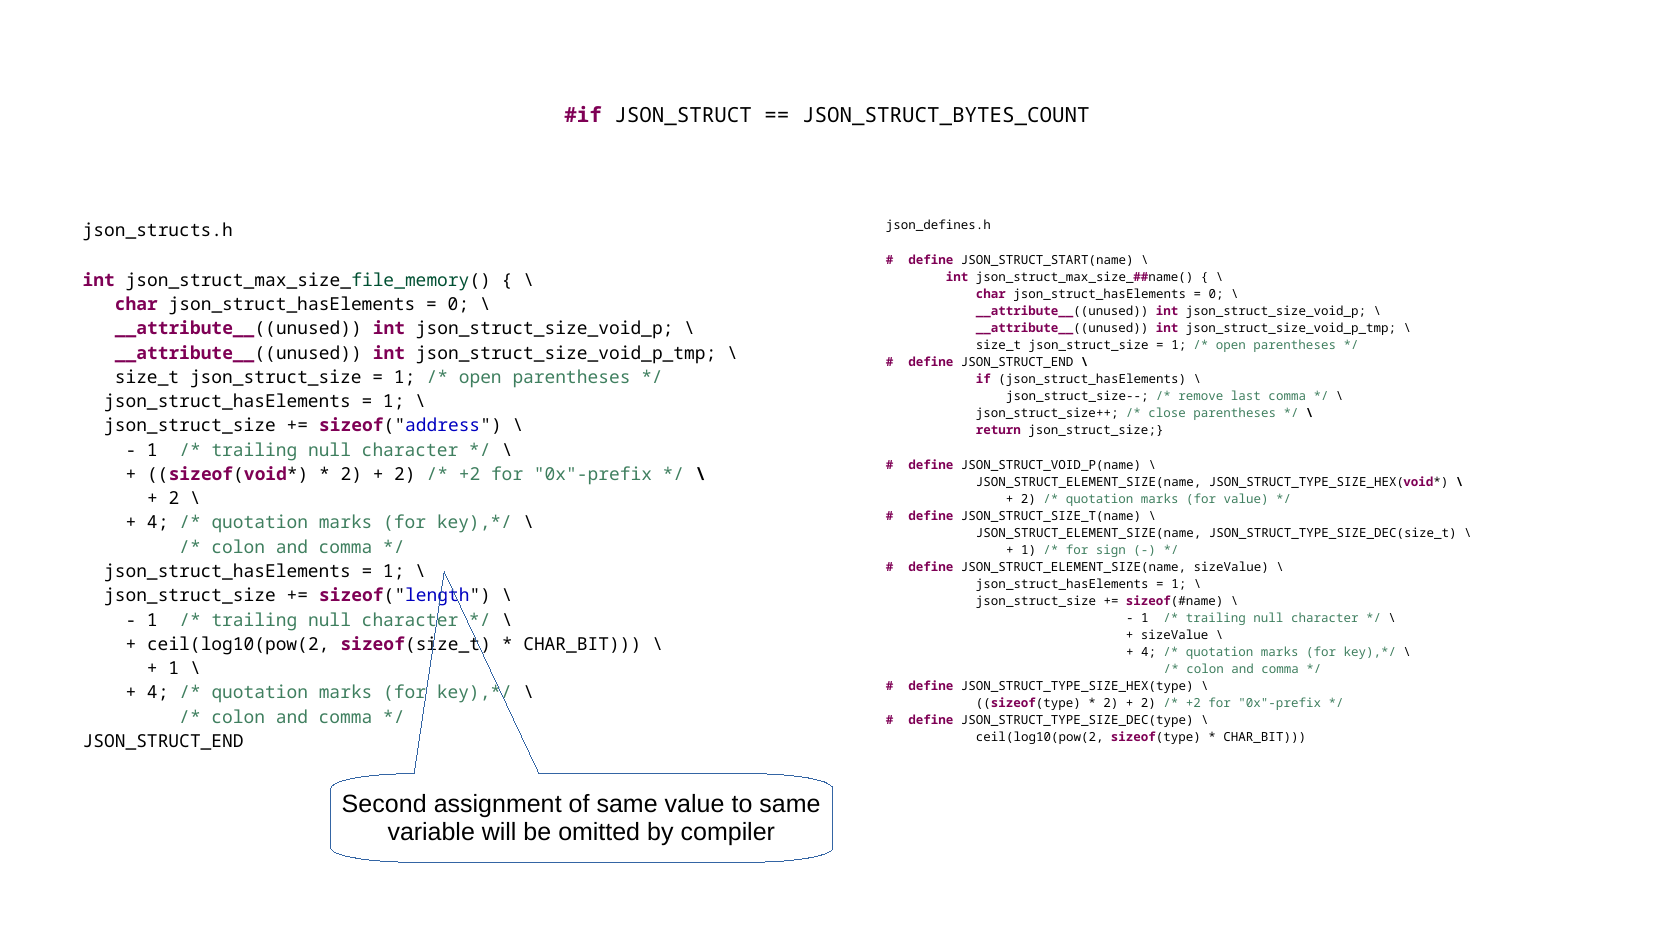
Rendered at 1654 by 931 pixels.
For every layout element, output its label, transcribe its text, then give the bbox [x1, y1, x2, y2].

text_box Second assignment of same value to same variable will be omitted by compiler [330, 571, 833, 863]
title #if JSON_STRUCT == JSON_STRUCT_BYTES_COUNT [82, 37, 1571, 193]
list json_defines.h # define JSON_STRUCT_START(name) \ int json_struct_max_size_##name() { \ char json_struct_hasElements = 0; \ __attribute__((unused)) int json_struct_size_void_p; \ __attribute__((unused)) int json_struct_size_void_p_tmp; \ size_t json_struct_size = 1; /* open parentheses */ # define JSON_STRUCT_END \ if (json_struct_hasElements) \ json_struct_size--; /* remove last comma */ \ json_struct_size++; /* close parentheses */ \ return json_struct_size;} # define JSON_STRUCT_VOID_P(name) \ JSON_STRUCT_ELEMENT_SIZE(name, JSON_STRUCT_TYPE_SIZE_HEX(void*) \ + 2) /* quotation marks (for value) */ # define JSON_STRUCT_SIZE_T(name) \ JSON_STRUCT_ELEMENT_SIZE(name, JSON_STRUCT_TYPE_SIZE_DEC(size_t) \ + 1) /* for sign (-) */ # define JSON_STRUCT_ELEMENT_SIZE(name, sizeValue) \ json_struct_hasElements = 1; \ json_struct_size += sizeof(#name) \ - 1 /* trailing null character */ \ + sizeValue \ + 4; /* quotation marks (for key),*/ \ /* colon and comma */ # define JSON_STRUCT_TYPE_SIZE_HEX(type) \ ((sizeof(type) * 2) + 2) /* +2 for "0x"-prefix */ # define JSON_STRUCT_TYPE_SIZE_DEC(type) \ ceil(log10(pow(2, sizeof(type) * CHAR_BIT))) [885, 216, 1571, 756]
list json_structs.h int json_struct_max_size_file_memory() { \ char json_struct_hasElements = 0; \ __attribute__((unused)) int json_struct_size_void_p; \ __attribute__((unused)) int json_struct_size_void_p_tmp; \ size_t json_struct_size = 1; /* open parentheses */ json_struct_hasElements = 1; \ json_struct_size += sizeof("address") \ - 1 /* trailing null character */ \ + ((sizeof(void*) * 2) + 2) /* +2 for "0x"-prefix */ \ + 2 \ + 4; /* quotation marks (for key),*/ \ /* colon and comma */ json_struct_hasElements = 1; \ json_struct_size += sizeof("length") \ - 1 /* trailing null character */ \ + ceil(log10(pow(2, sizeof(size_t) * CHAR_BIT))) \ + 1 \ + 4; /* quotation marks (for key),*/ \ /* colon and comma */ JSON_STRUCT_END [82, 217, 827, 758]
